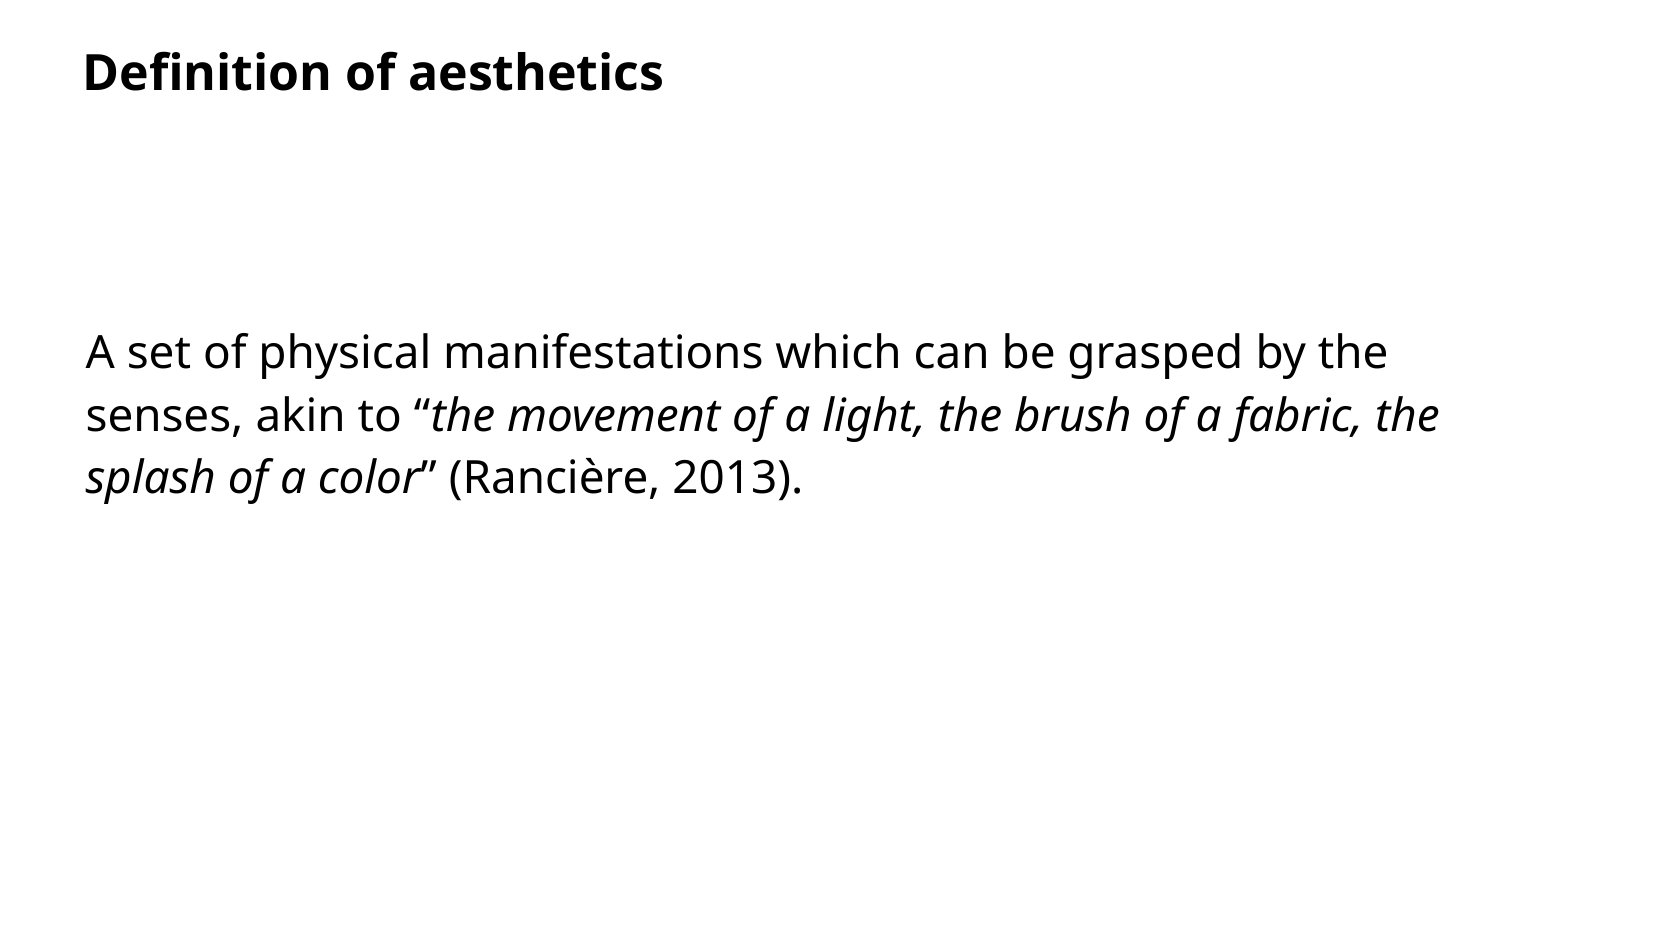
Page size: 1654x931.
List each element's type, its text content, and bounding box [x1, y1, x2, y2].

title Definition of aesthetics [82, 37, 1571, 193]
text_box A set of physical manifestations which can be grasped by the senses, akin to “the movement of a light, the brush of a fabric, the splash of a color” (Rancière, 2013). [70, 187, 1564, 863]
